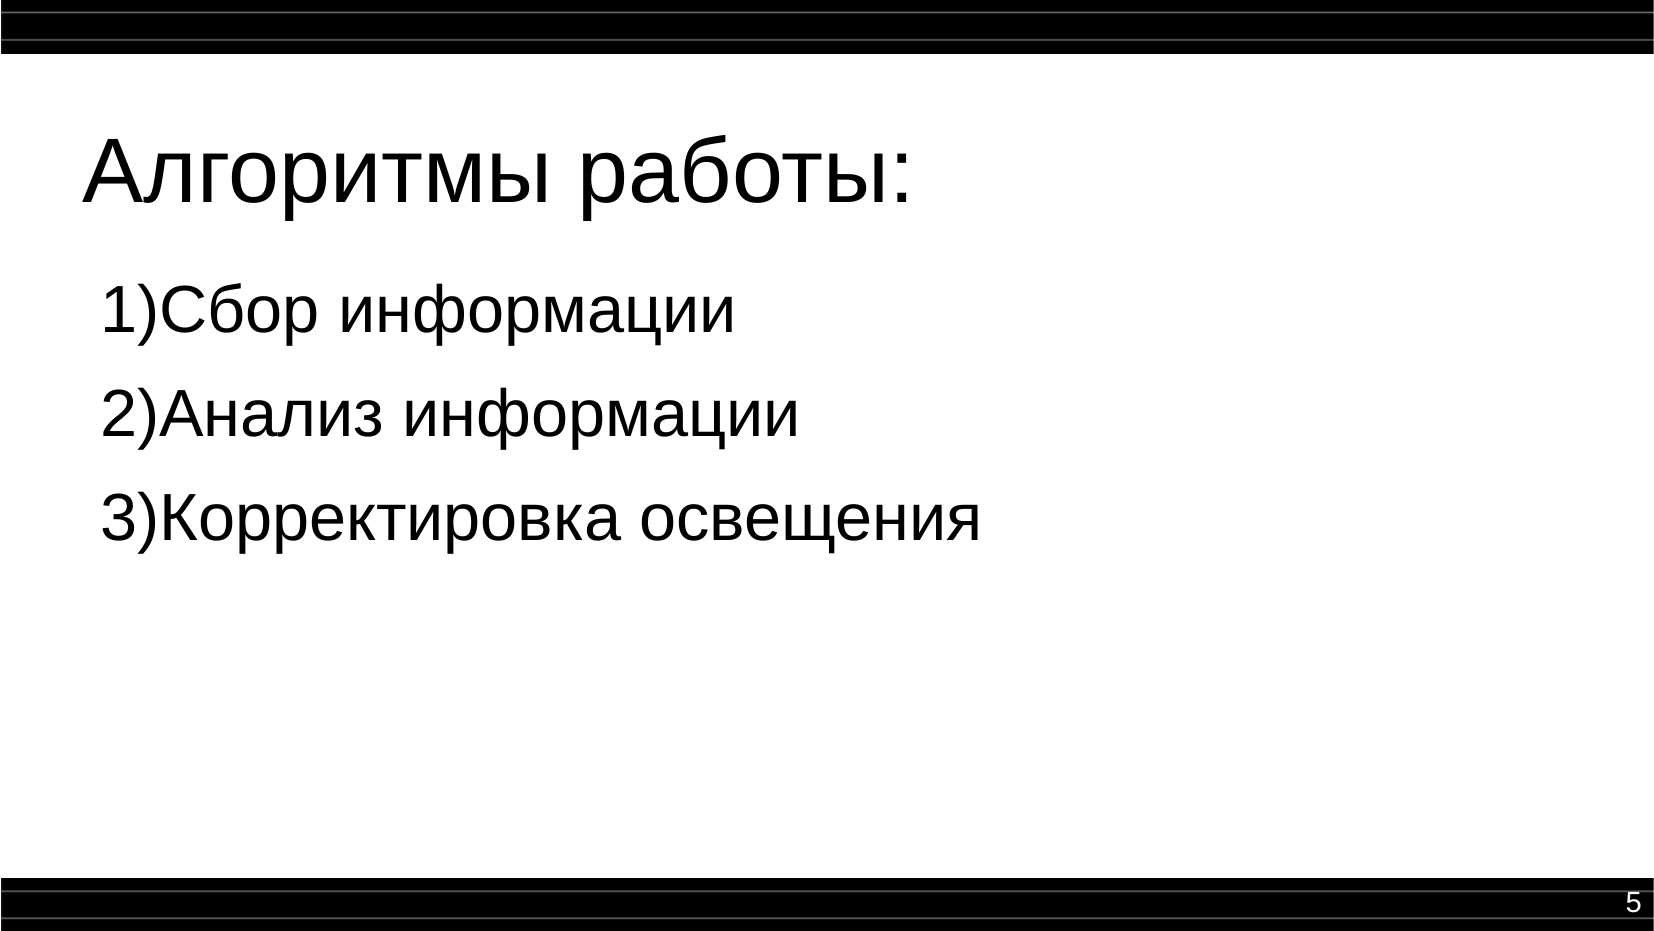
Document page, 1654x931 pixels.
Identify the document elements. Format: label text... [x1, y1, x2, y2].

list Сбор информации Анализ информации Корректировка освещения [82, 271, 1571, 758]
title Алгоритмы работы: [82, 92, 1571, 249]
picture [1, 0, 1654, 54]
picture [1, 878, 1654, 931]
